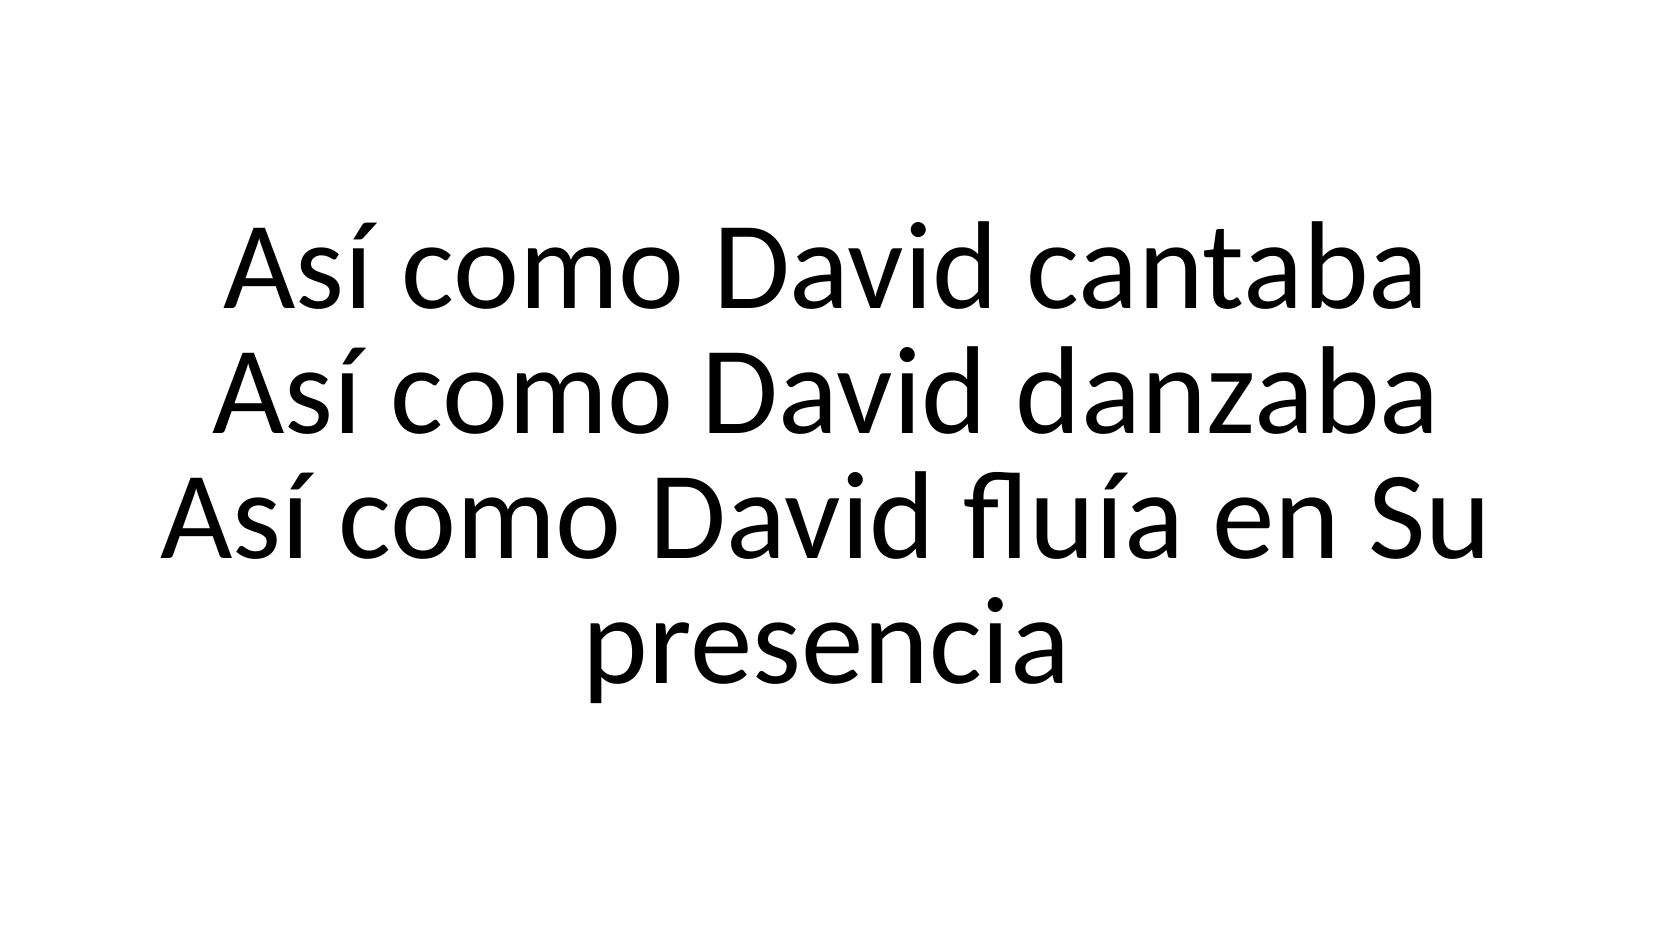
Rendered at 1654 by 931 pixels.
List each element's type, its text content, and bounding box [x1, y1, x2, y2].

title Así como David cantaba Así como David danzaba Así como David fluía en Su presencia [0, 0, 1654, 931]
